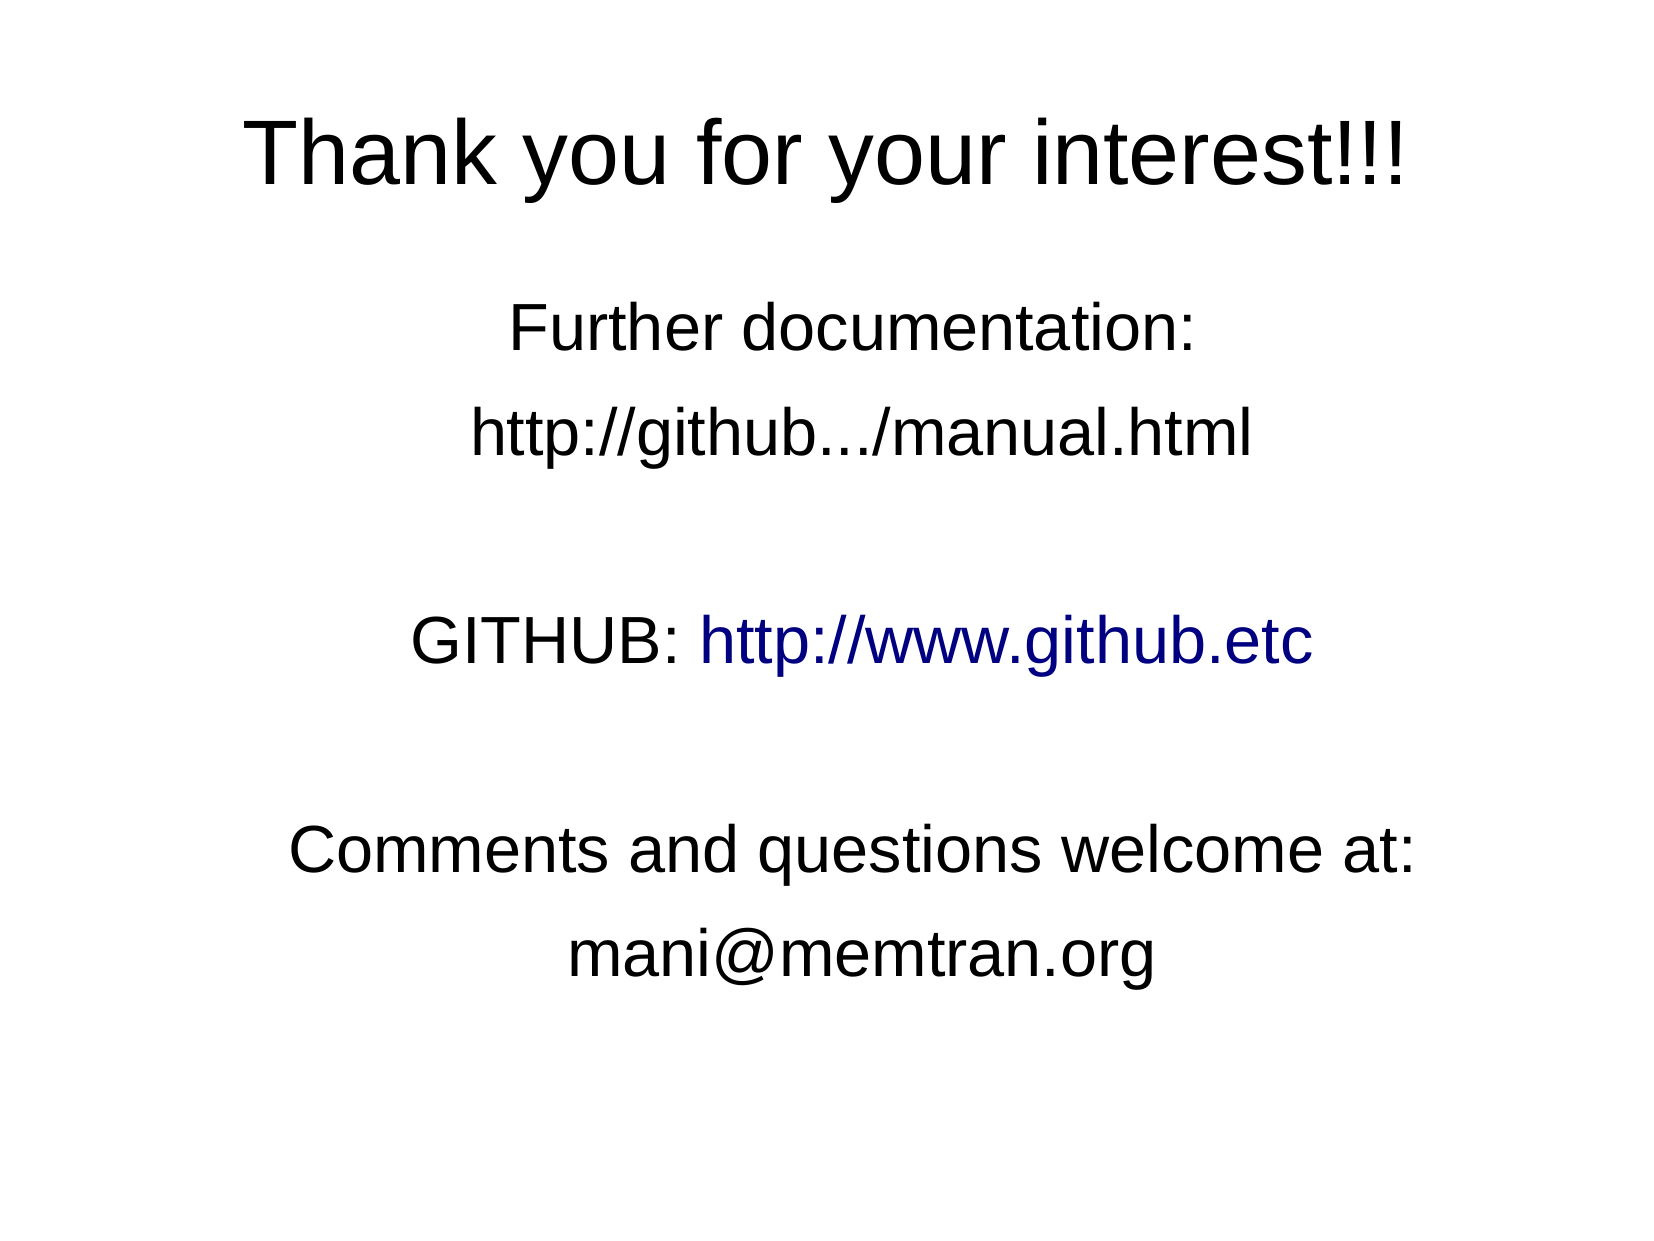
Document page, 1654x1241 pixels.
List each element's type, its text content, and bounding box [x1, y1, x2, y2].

title Thank you for your interest!!! [82, 49, 1571, 257]
list Further documentation: http://github.../manual.html GITHUB: http://www.github.etc Comments and questions welcome at: mani@memtran.org [82, 290, 1571, 1010]
